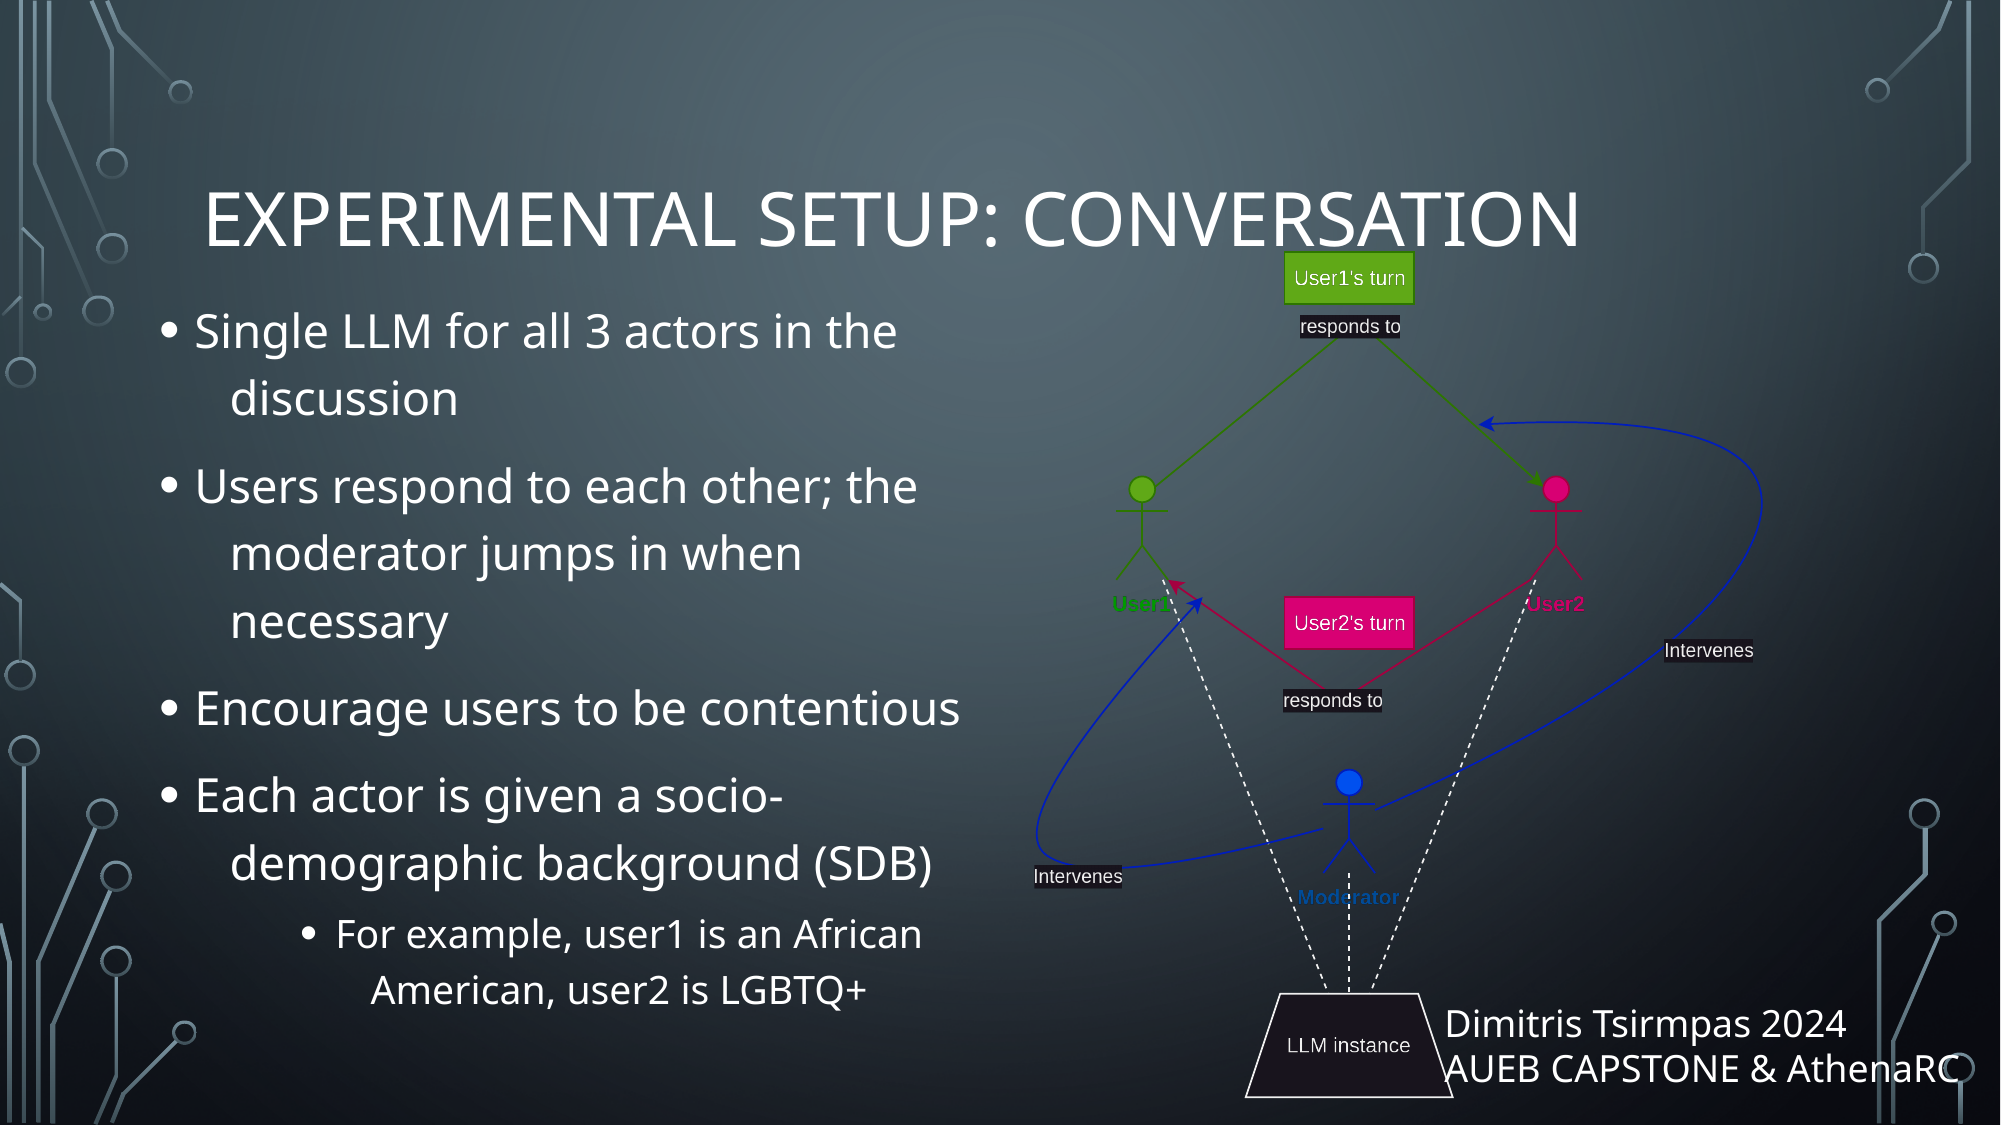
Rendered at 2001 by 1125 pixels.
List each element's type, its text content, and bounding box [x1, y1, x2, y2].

title Experimental SETUP: CONVERSATION [187, 101, 1813, 344]
text_box Dimitris Tsirmpas 2024 AUEB CAPSTONE & AthenaRC [1429, 992, 2000, 1099]
list Single LLM for all 3 actors in the discussion Users respond to each other; the moderator jumps in when necessary Encourage users to be contentious Each actor is given a socio-demographic background (SDB) For example, user1 is an African American, user2 is LGBTQ+ [144, 282, 987, 1024]
picture [1034, 251, 1765, 1099]
